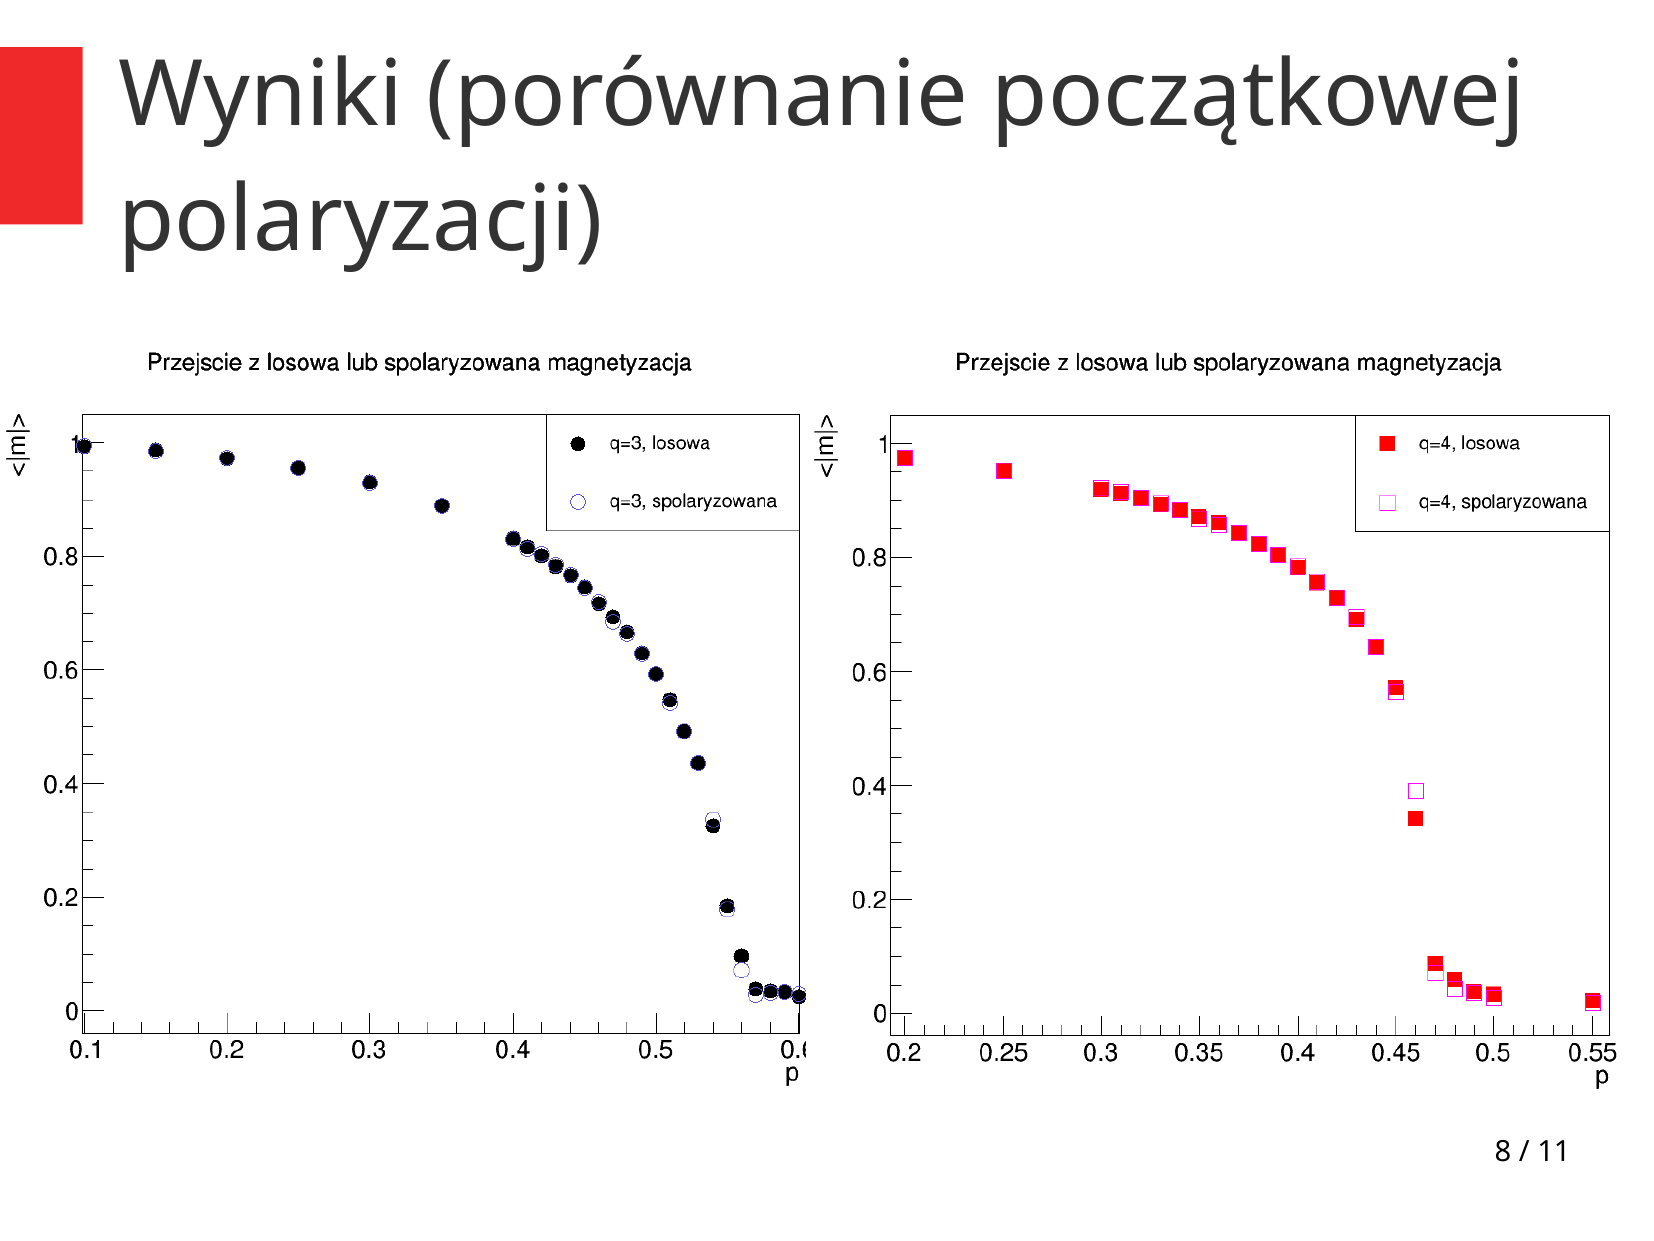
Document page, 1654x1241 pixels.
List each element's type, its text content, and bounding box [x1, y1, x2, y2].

title Wyniki (porównanie początkowej polaryzacji) [118, 45, 1571, 260]
picture [0, 337, 1651, 1113]
